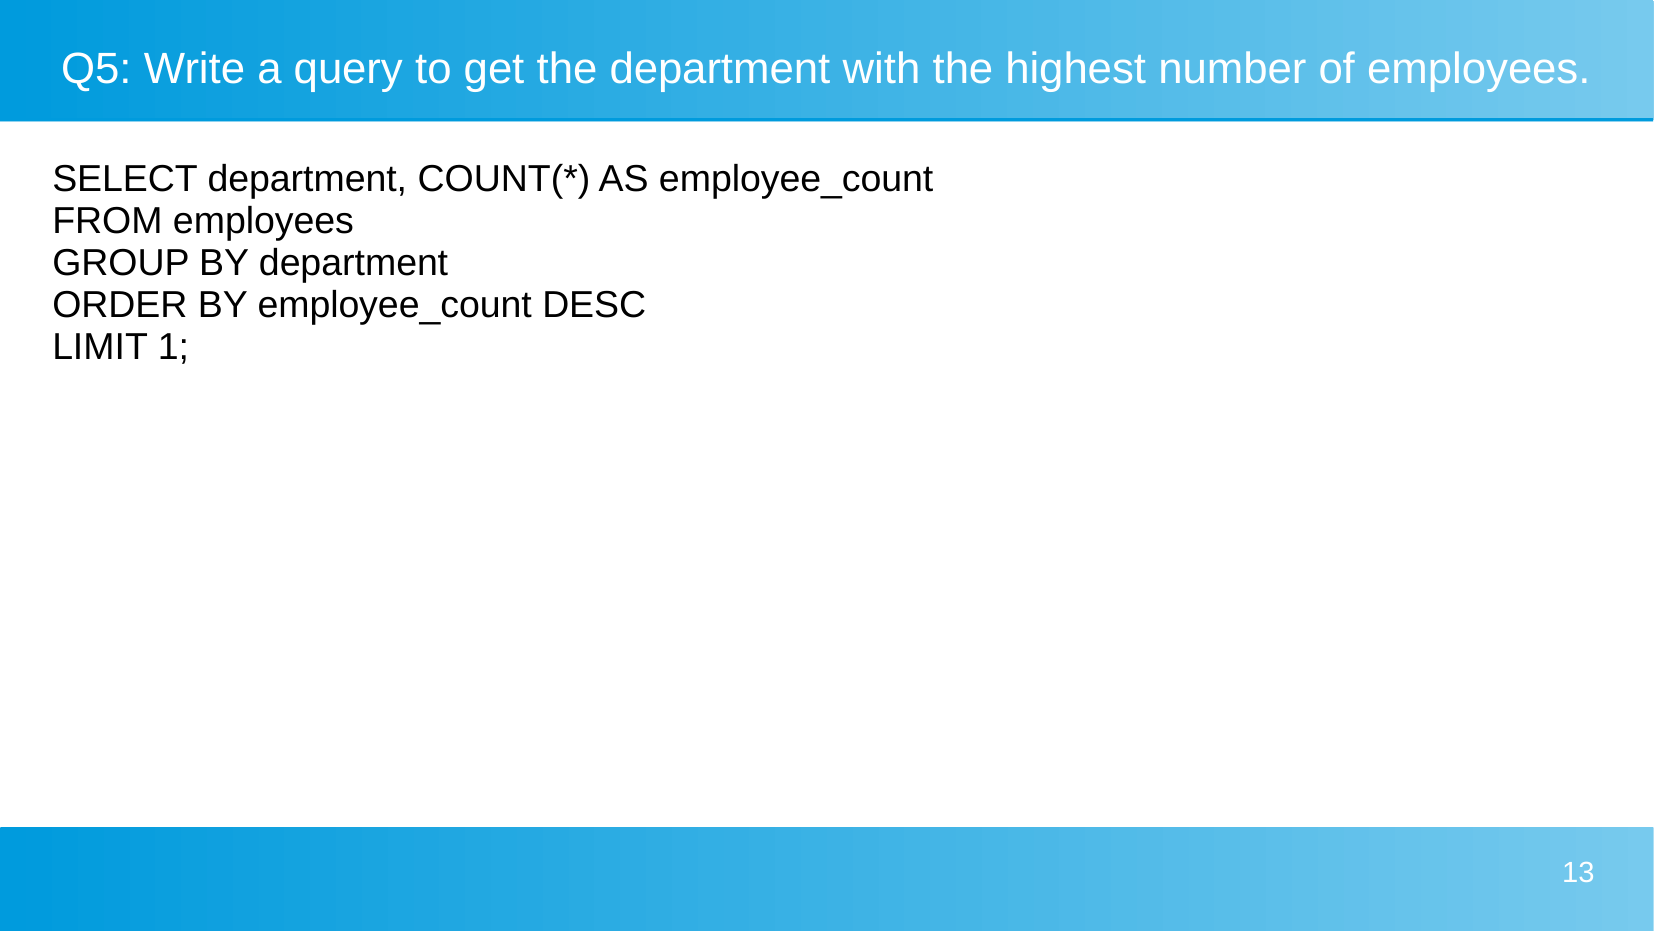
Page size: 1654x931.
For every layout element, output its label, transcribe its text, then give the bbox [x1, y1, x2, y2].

text_box SELECT department, COUNT(*) AS employee_count FROM employees GROUP BY department ORDER BY employee_count DESC LIMIT 1; [37, 150, 1613, 788]
title Q5: Write a query to get the department with the highest number of employees. [59, 29, 1595, 108]
